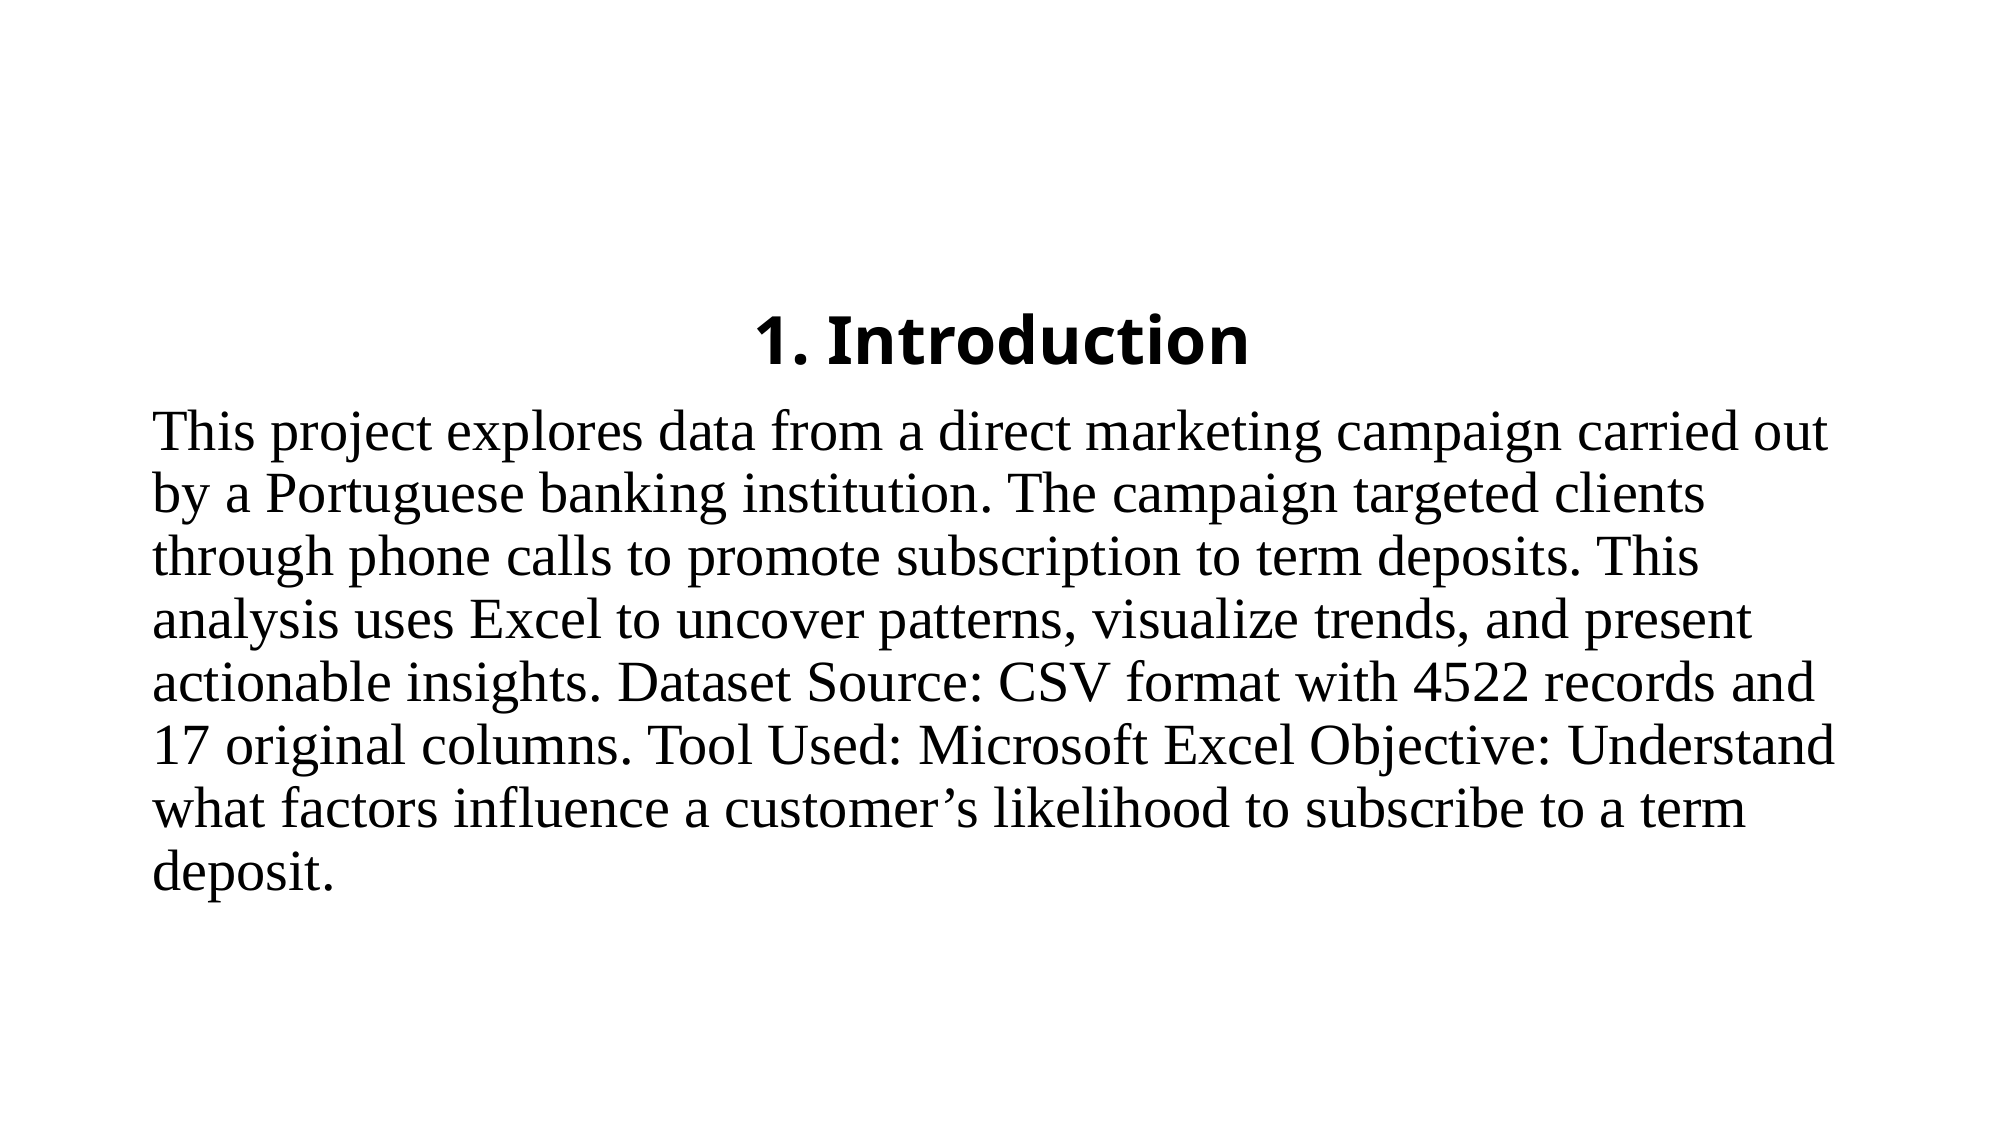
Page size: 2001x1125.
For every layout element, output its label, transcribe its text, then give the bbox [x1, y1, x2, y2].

list 1. Introduction This project explores data from a direct marketing campaign carried out by a Portuguese banking institution. The campaign targeted clients through phone calls to promote subscription to term deposits. This analysis uses Excel to uncover patterns, visualize trends, and present actionable insights. Dataset Source: CSV format with 4522 records and 17 original columns. Tool Used: Microsoft Excel Objective: Understand what factors influence a customer’s likelihood to subscribe to a term deposit. [137, 299, 1863, 1014]
